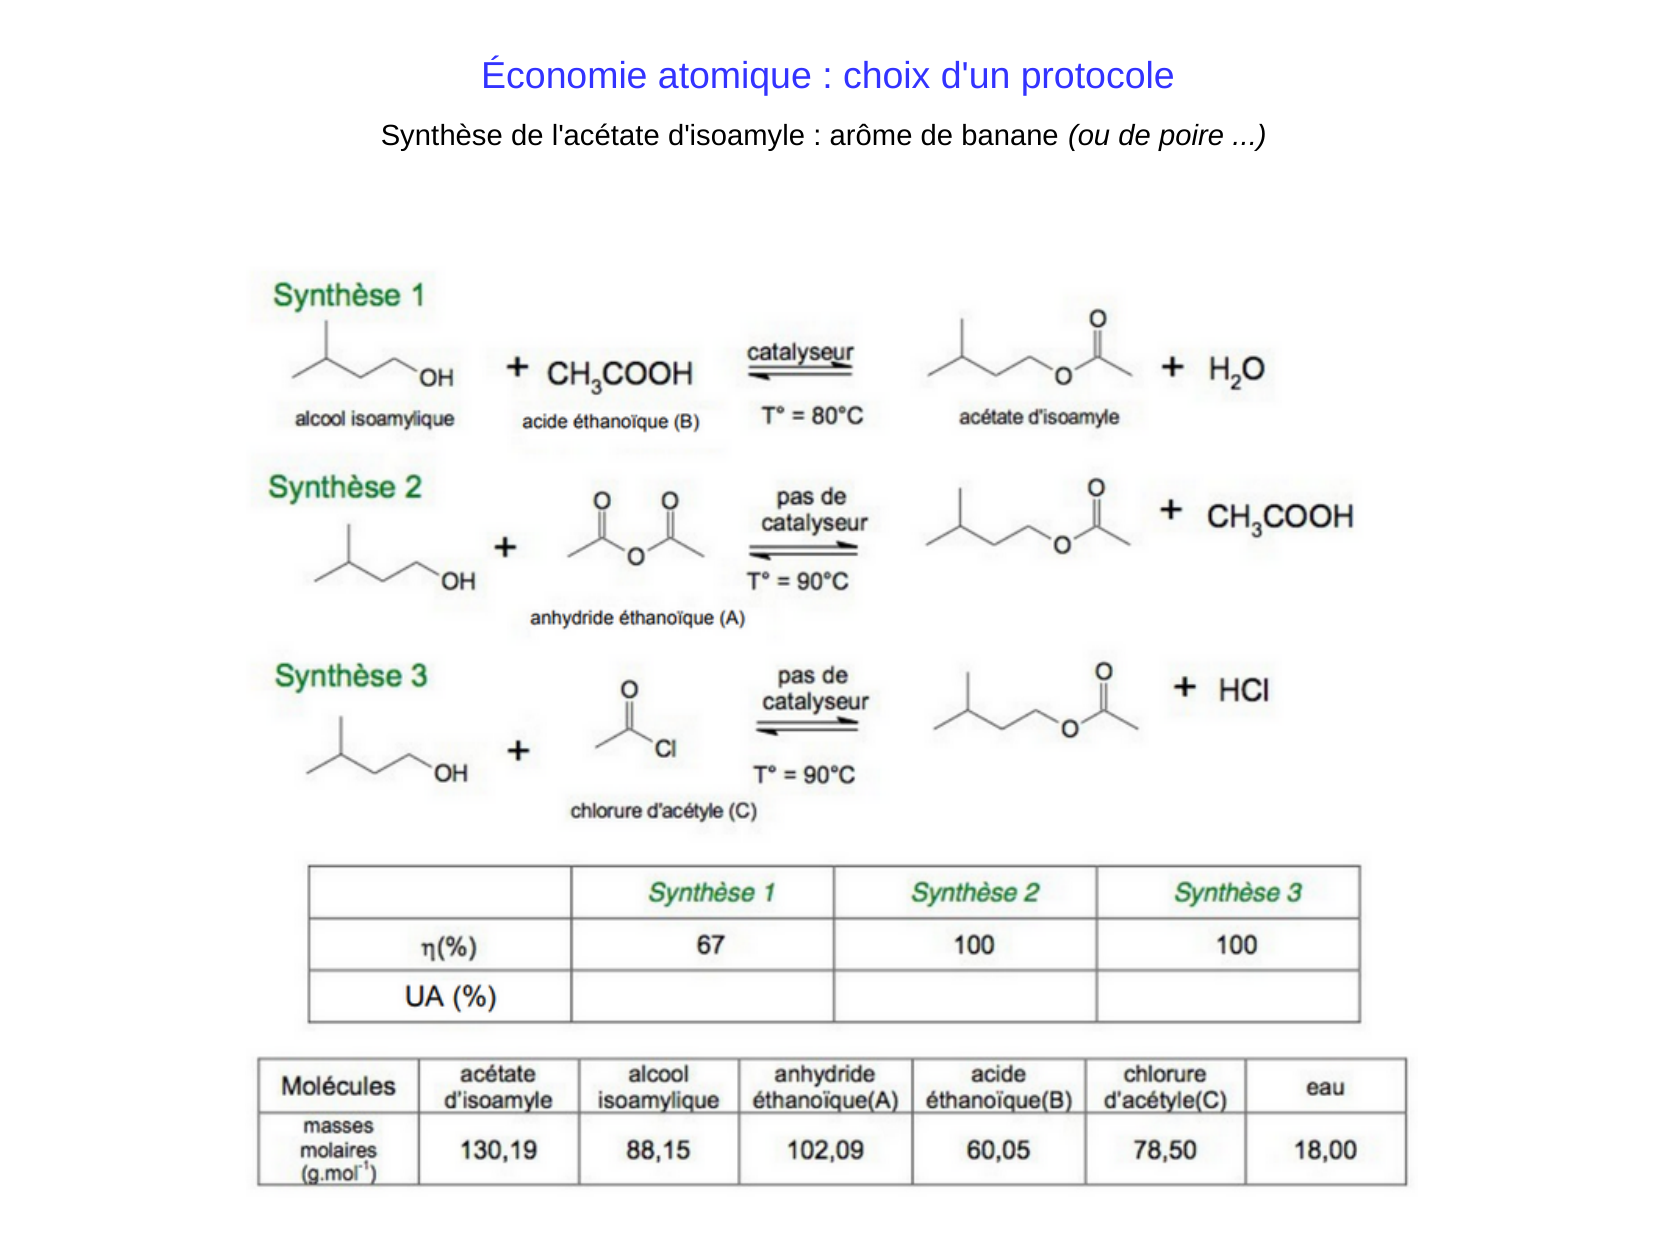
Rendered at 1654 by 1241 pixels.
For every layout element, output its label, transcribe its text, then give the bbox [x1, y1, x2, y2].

text_box Synthèse de l'acétate d'isoamyle : arôme de banane (ou de poire ...) [366, 111, 1312, 160]
picture [245, 265, 1418, 1204]
text_box Économie atomique : choix d'un protocole [466, 47, 1205, 105]
